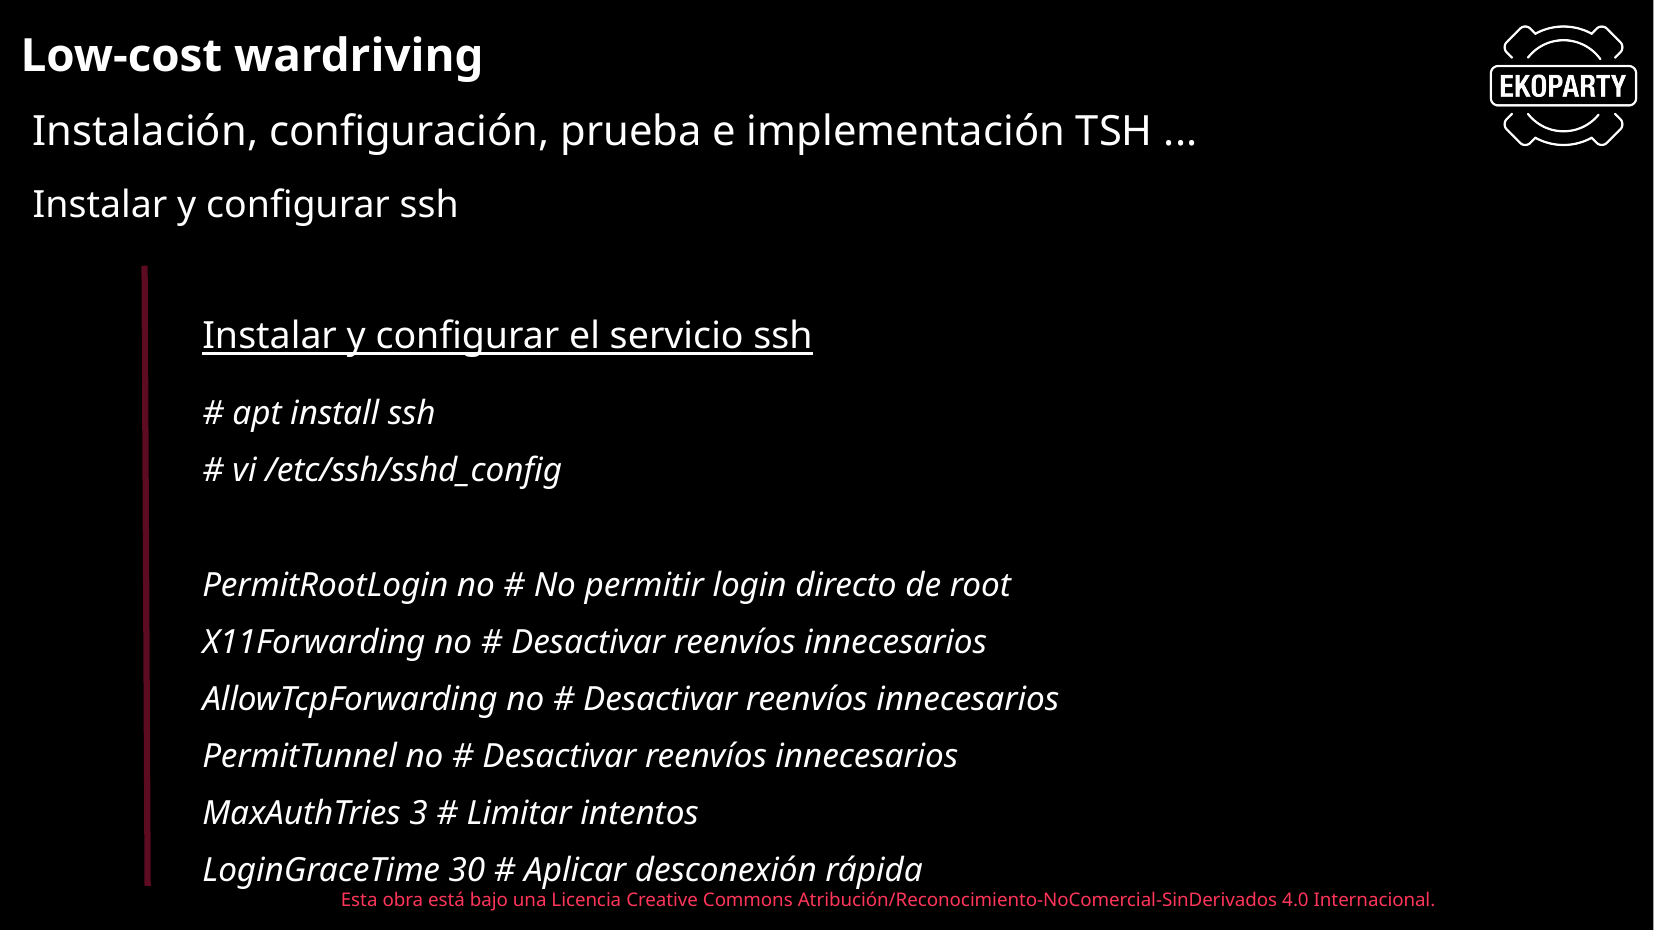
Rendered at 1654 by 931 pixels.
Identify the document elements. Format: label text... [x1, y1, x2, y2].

picture [1476, 0, 1654, 178]
text_box Esta obra está bajo una Licencia Creative Commons Atribución/Reconocimiento-NoComercial-SinDerivados 4.0 Internacional. [326, 878, 1654, 917]
text_box Instalar y configurar el servicio ssh # apt install ssh # vi /etc/ssh/sshd_config PermitRootLogin no # No permitir login directo de root X11Forwarding no # Desactivar reenvíos innecesarios AllowTcpForwarding no # Desactivar reenvíos innecesarios PermitTunnel no # Desactivar reenvíos innecesarios MaxAuthTries 3 # Limitar intentos LoginGraceTime 30 # Aplicar desconexión rápida [187, 301, 1575, 861]
text_box Low-cost wardriving [5, 15, 1476, 88]
text_box Instalar y configurar ssh [17, 170, 1472, 238]
text_box Instalación, configuración, prueba e implementación TSH ... [17, 93, 1472, 162]
